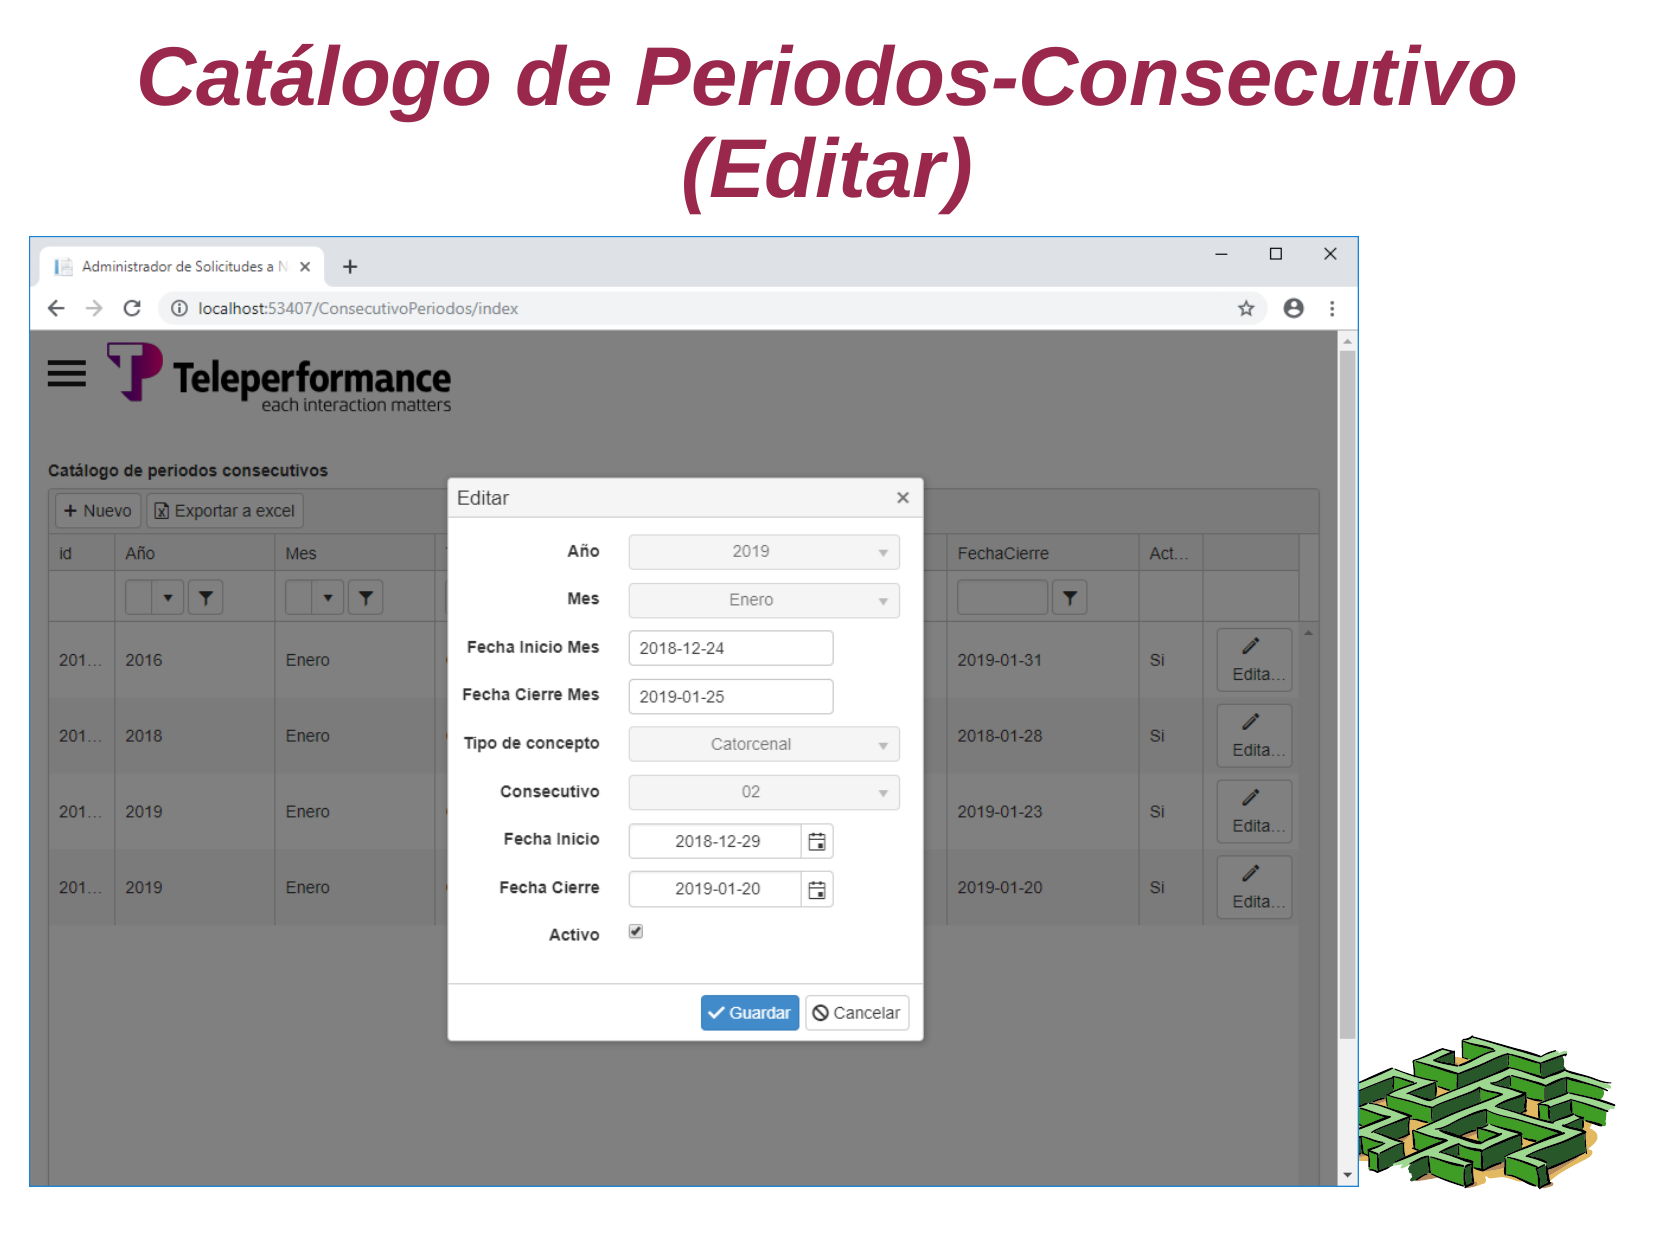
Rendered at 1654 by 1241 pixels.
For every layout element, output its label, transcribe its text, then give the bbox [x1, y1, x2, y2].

picture [29, 236, 1359, 1188]
title Catálogo de Periodos-Consecutivo (Editar) [121, 19, 1534, 227]
